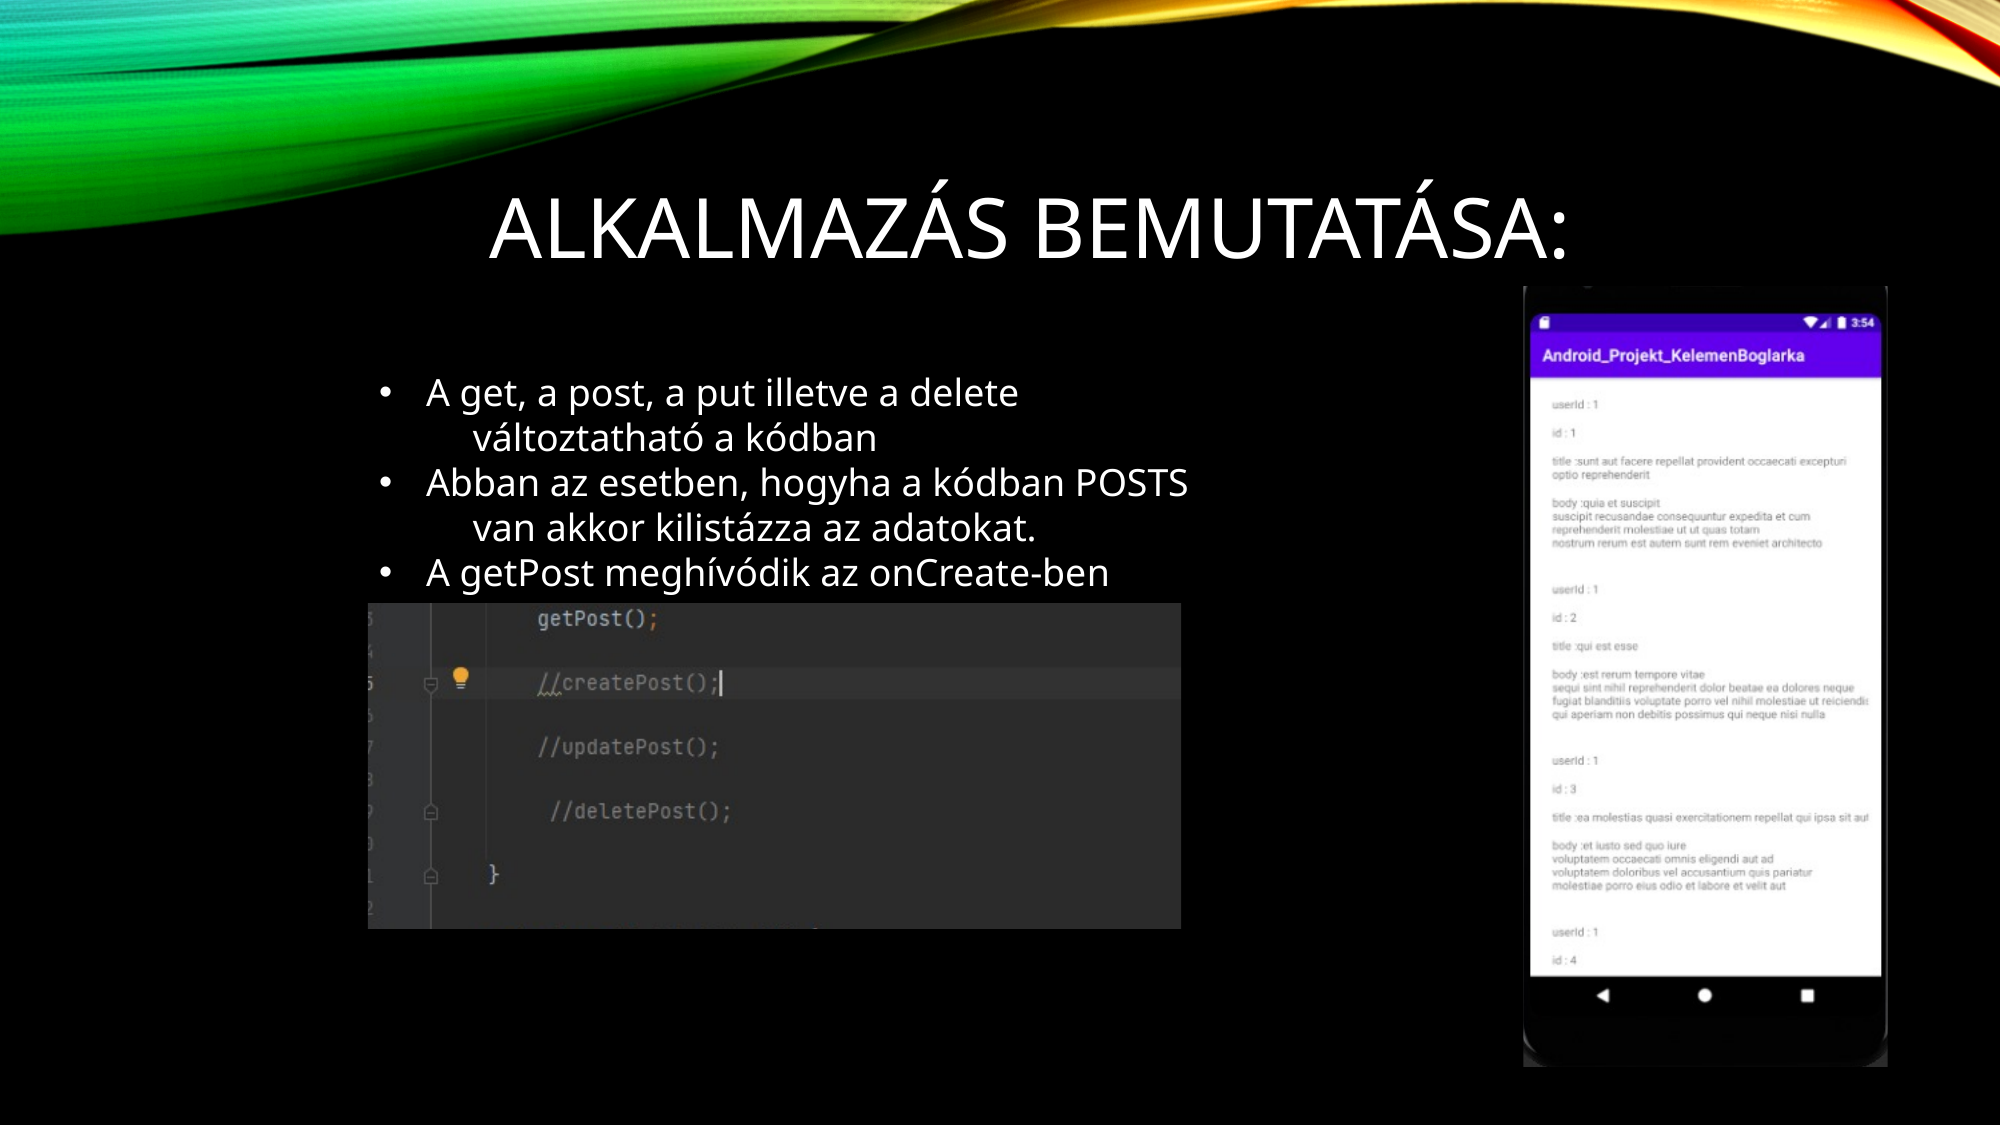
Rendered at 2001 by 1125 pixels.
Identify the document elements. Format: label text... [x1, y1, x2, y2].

picture [1523, 286, 1888, 1067]
picture [367, 603, 1182, 929]
title Alkalmazás bemutatása: [474, 125, 1888, 338]
text_box A get, a post, a put illetve a delete változtatható a kódban Abban az esetben, hogyha a kódban POSTS van akkor kilistázza az adatokat. A getPost meghívódik az onCreate-ben [364, 361, 1260, 604]
